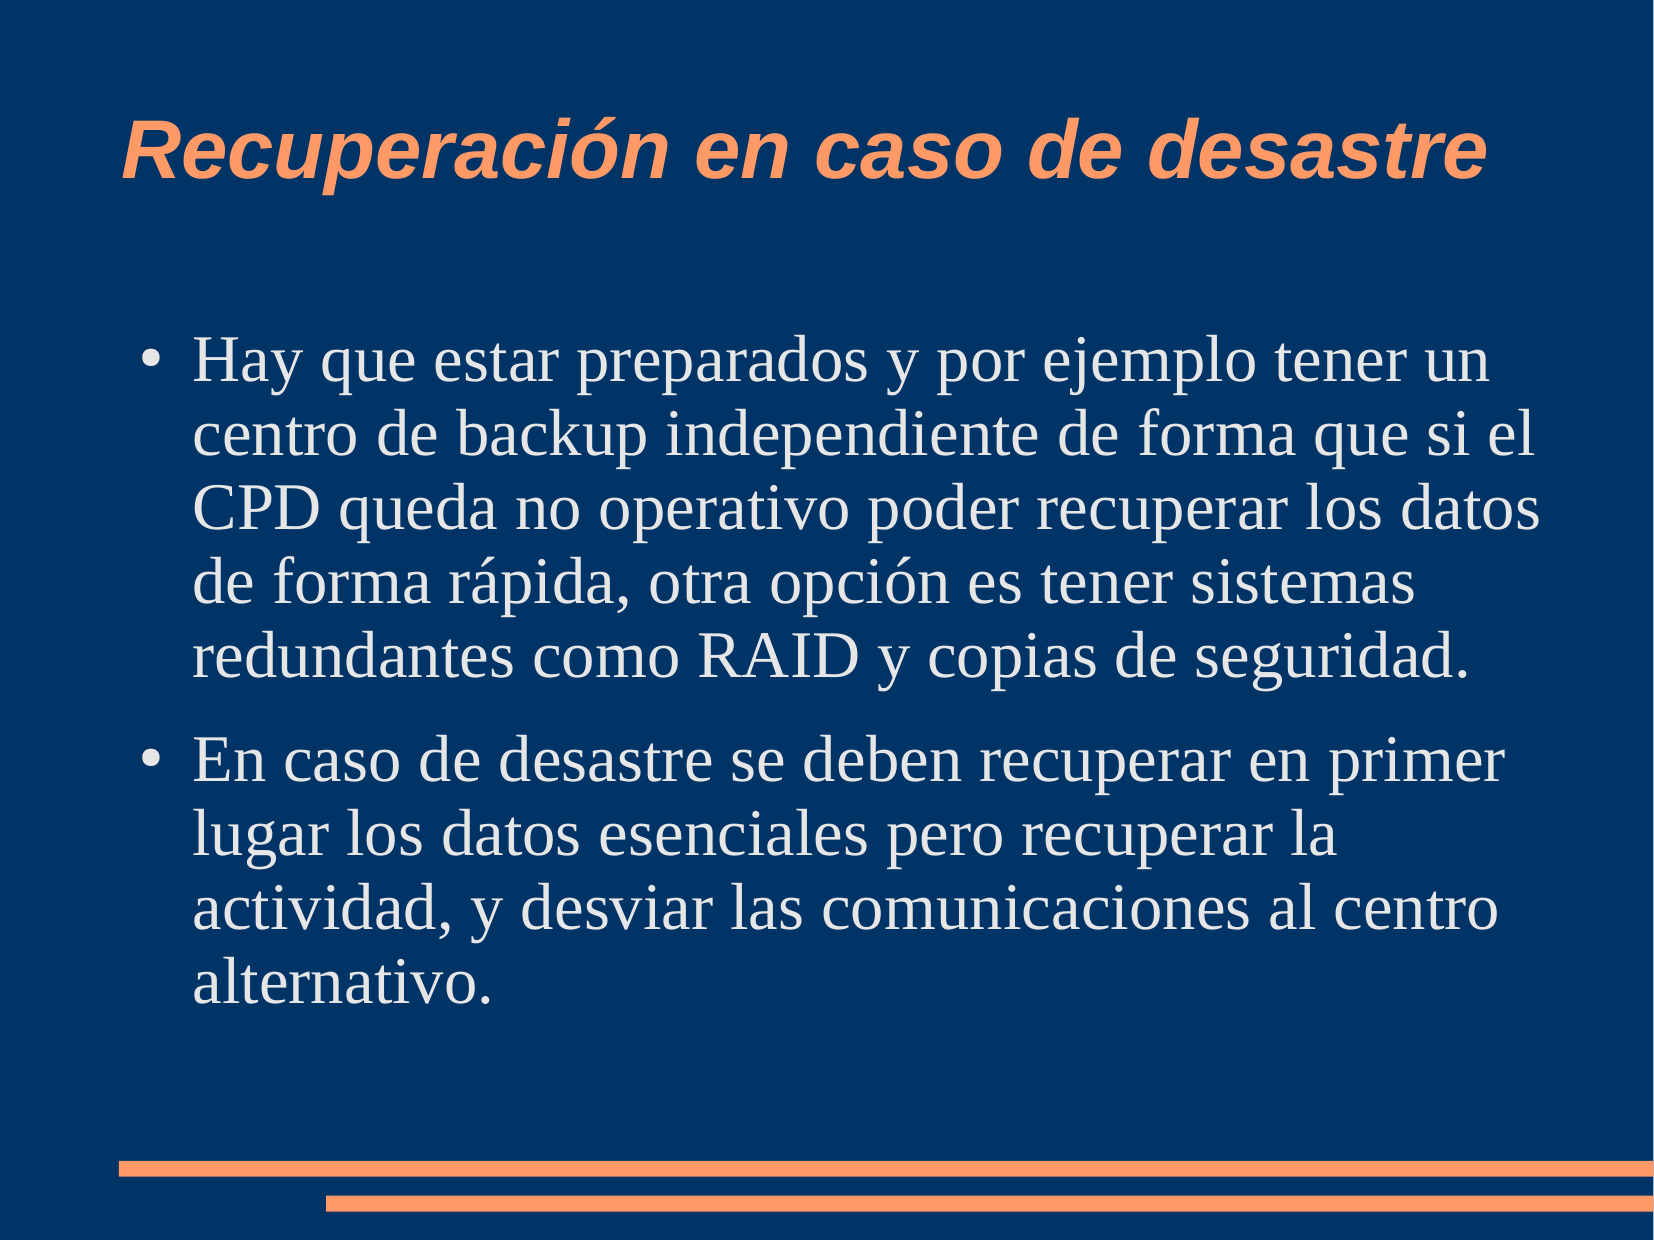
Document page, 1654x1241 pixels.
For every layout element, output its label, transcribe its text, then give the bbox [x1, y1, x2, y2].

title Recuperación en caso de desastre [121, 53, 1534, 246]
list Hay que estar preparados y por ejemplo tener un centro de backup independiente de forma que si el CPD queda no operativo poder recuperar los datos de forma rápida, otra opción es tener sistemas redundantes como RAID y copias de seguridad. En caso de desastre se deben recuperar en primer lugar los datos esenciales pero recuperar la actividad, y desviar las comunicaciones al centro alternativo. [121, 322, 1561, 1118]
